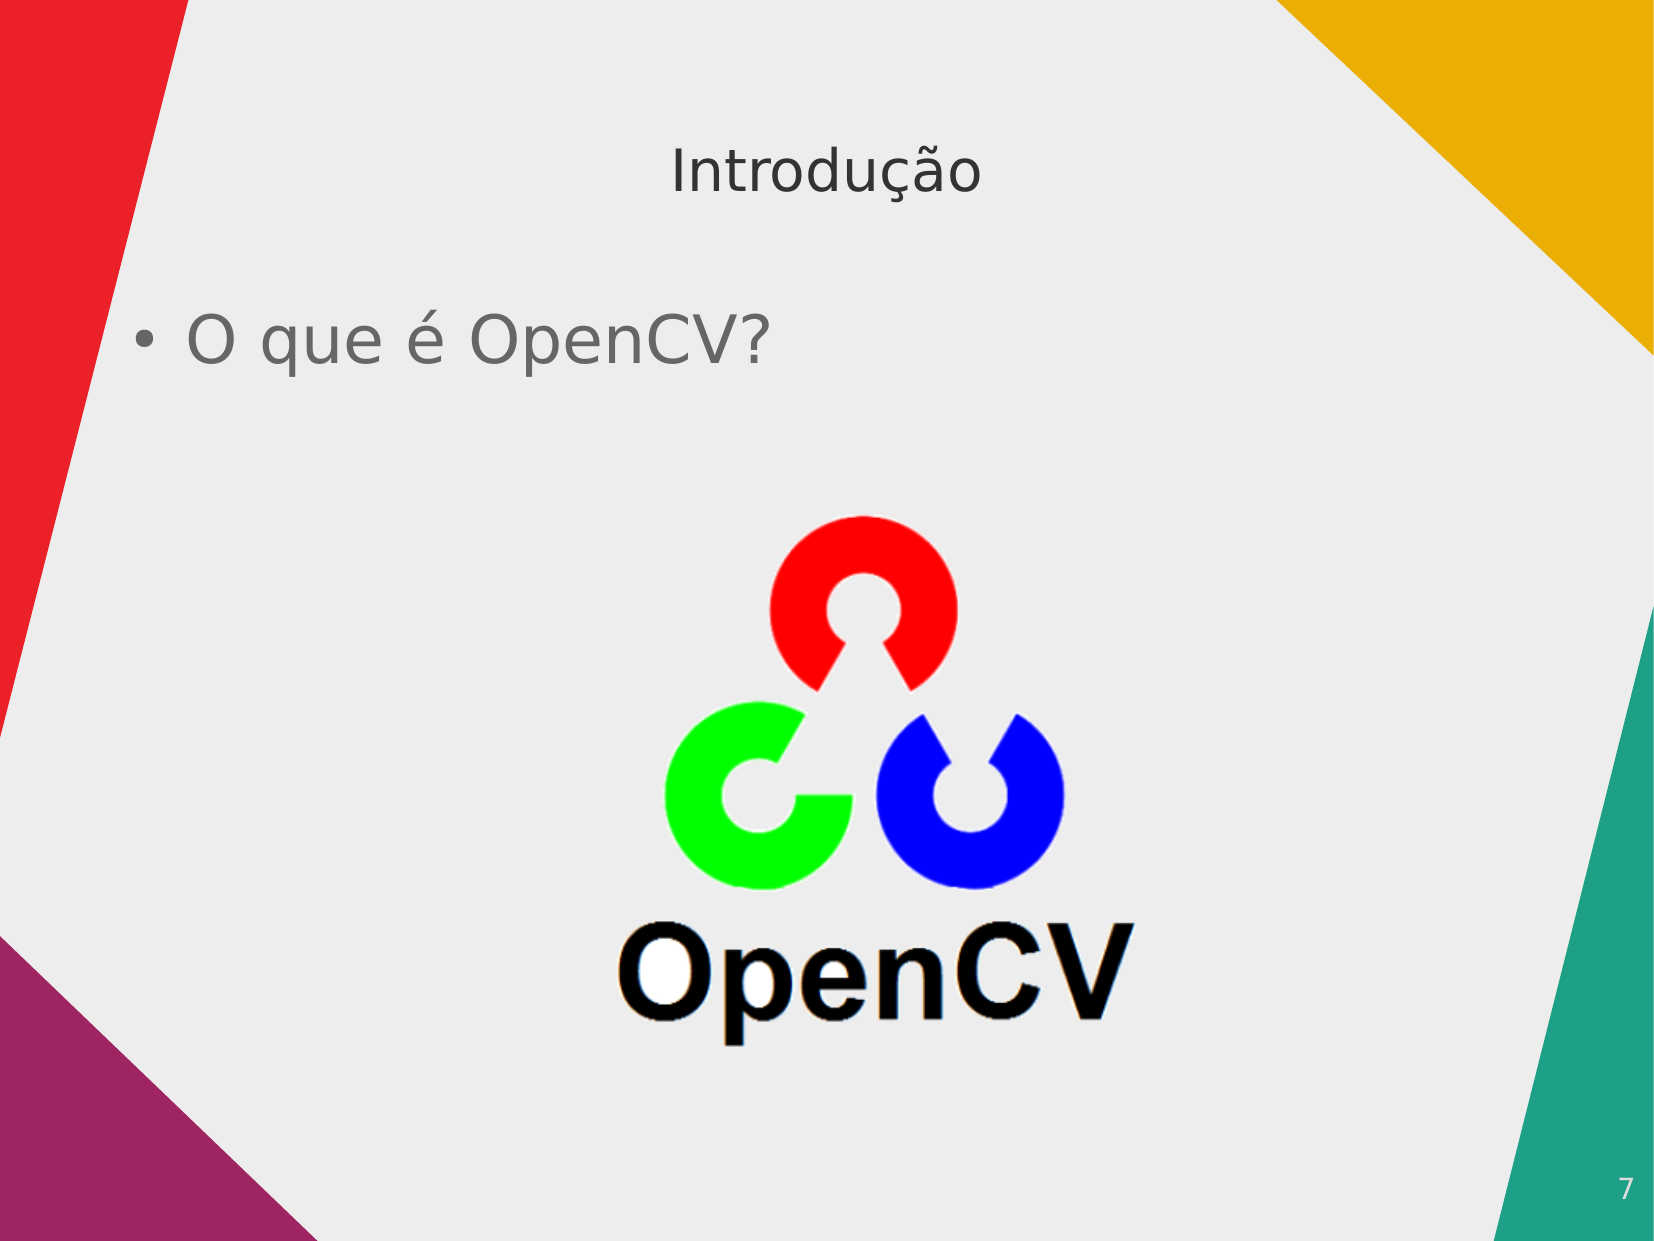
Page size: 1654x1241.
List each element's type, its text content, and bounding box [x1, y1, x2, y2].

picture [456, 460, 1252, 1072]
list O que é OpenCV? [114, 302, 1539, 1033]
title Introdução [114, 73, 1539, 271]
